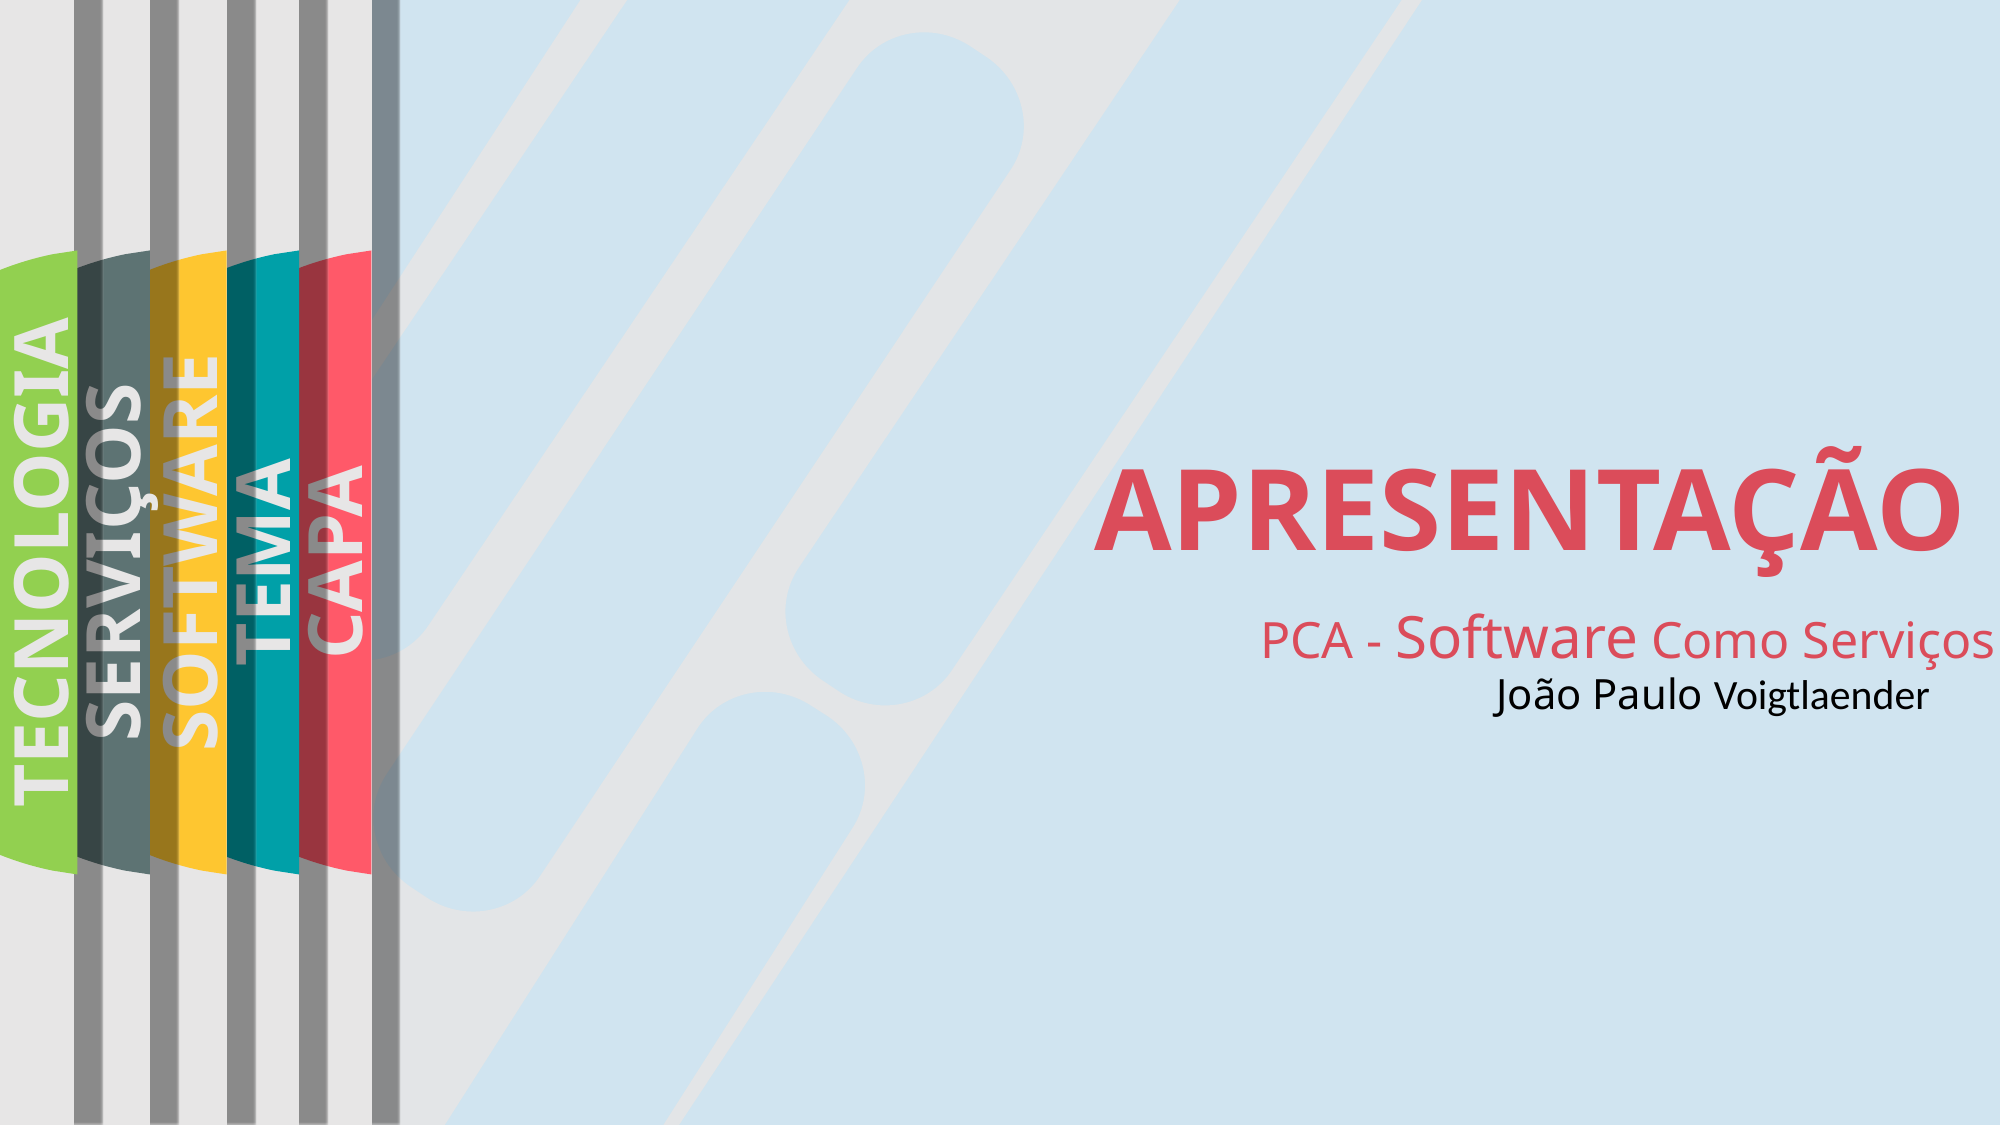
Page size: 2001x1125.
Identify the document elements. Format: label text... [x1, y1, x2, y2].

text_box TECNOLOGIA [0, 250, 92, 875]
text_box SERVIÇOS [92, 250, 165, 875]
text_box SOFTWARE [150, 209, 242, 896]
text_box APRESENTAÇÃO [1115, 430, 1970, 583]
text_box João Paulo Voigtlaender [1481, 660, 1925, 726]
text_box [0, 0, 2000, 1125]
text_box PCA - Software Como Serviços [1244, 593, 1926, 725]
text_box CAPA [314, 250, 387, 875]
text_box TEMA [242, 250, 314, 875]
